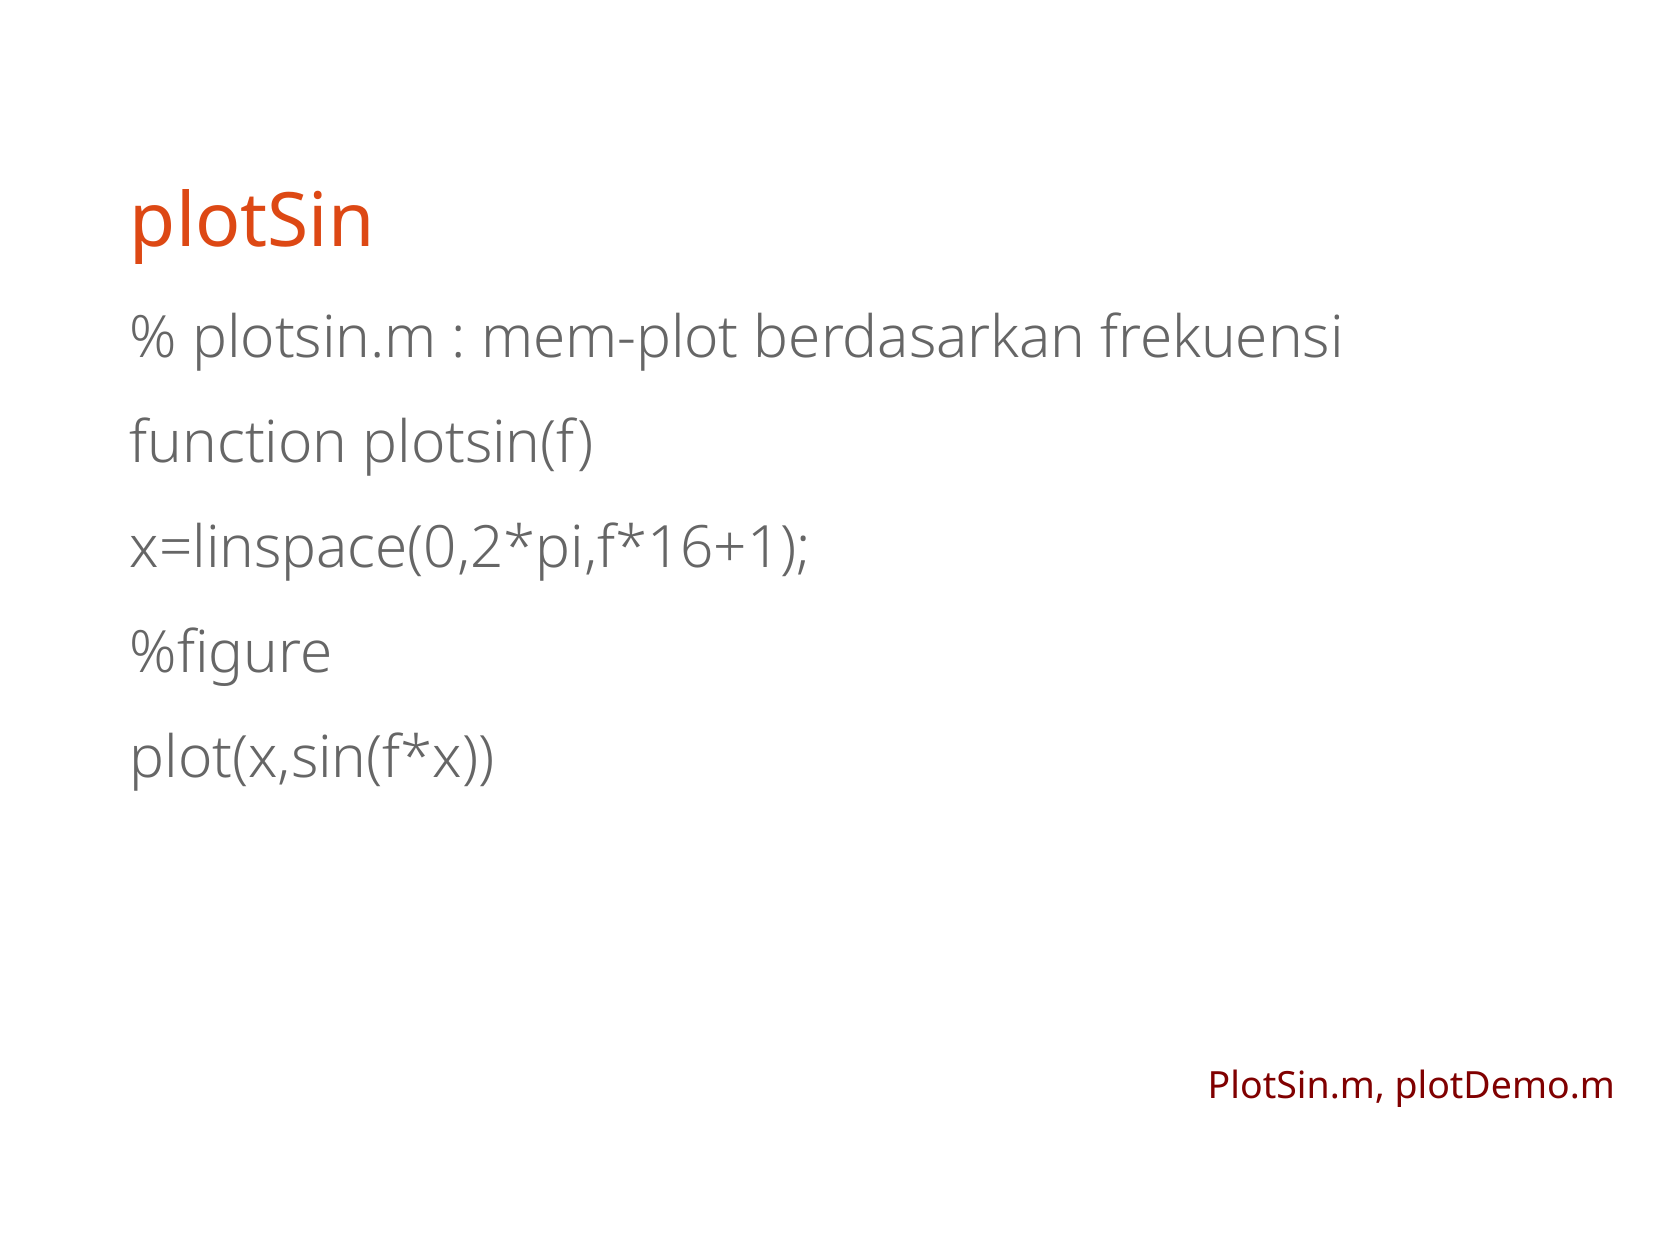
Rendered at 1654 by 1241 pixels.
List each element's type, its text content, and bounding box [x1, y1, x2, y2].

title plotSin [129, 153, 1518, 281]
text_box PlotSin.m, plotDemo.m [1003, 1051, 1630, 1109]
list % plotsin.m : mem-plot berdasarkan frekuensi function plotsin(f) x=linspace(0,2*pi,f*16+1); %figure plot(x,sin(f*x)) [129, 295, 1518, 1010]
